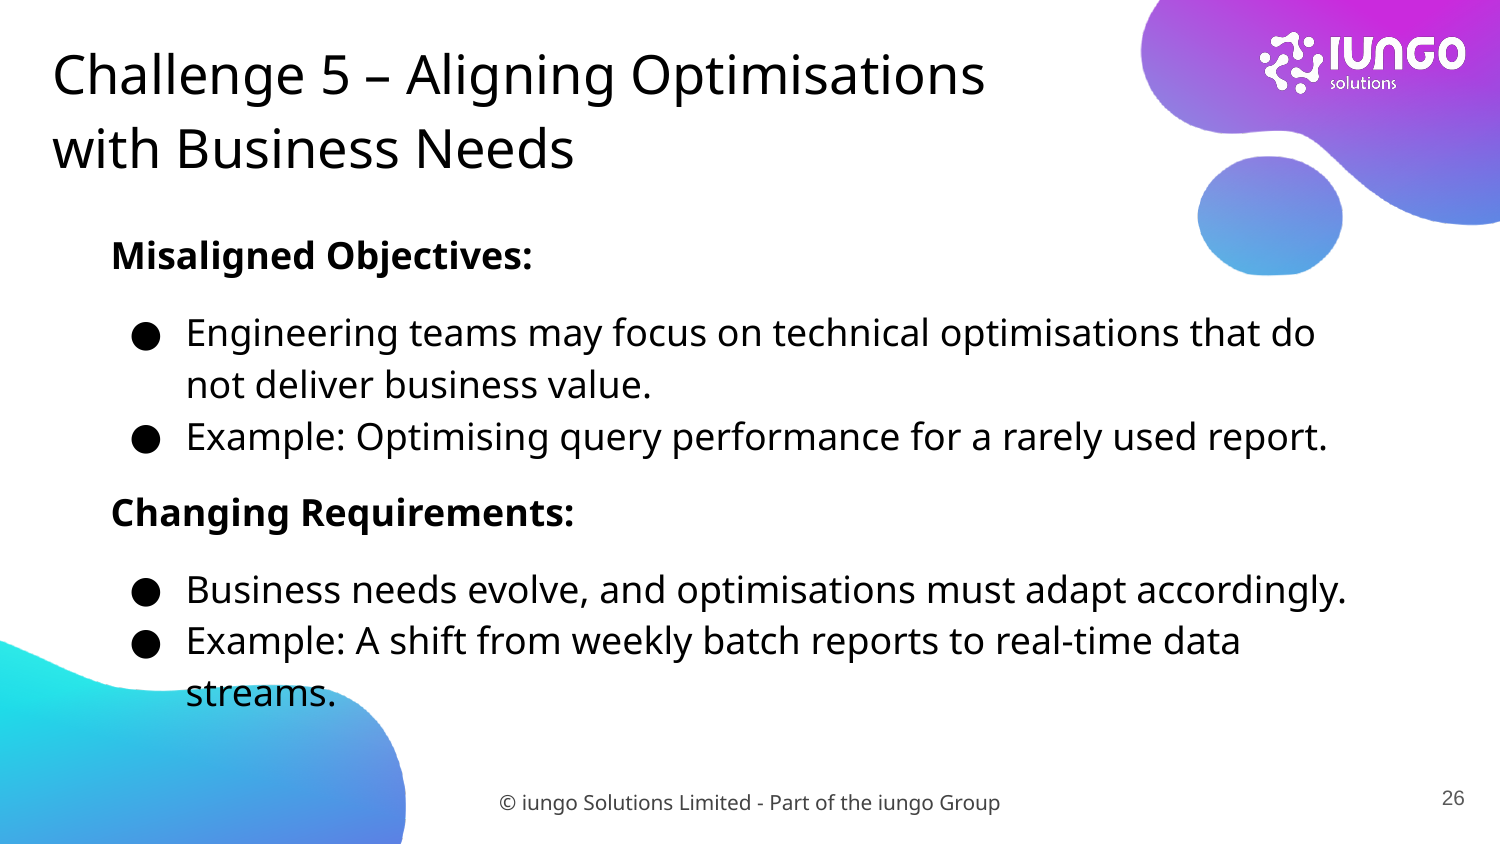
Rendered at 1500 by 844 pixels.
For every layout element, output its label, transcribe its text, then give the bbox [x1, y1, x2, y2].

picture [0, 0, 1500, 844]
list Misaligned Objectives: Engineering teams may focus on technical optimisations that do not deliver business value. Example: Optimising query performance for a rarely used report. Changing Requirements: Business needs evolve, and optimisations must adapt accordingly. Example: A shift from weekly batch reports to real-time data streams. [95, 210, 1390, 695]
slide_number <number> [1389, 764, 1480, 830]
title Challenge 5 – Aligning Optimisations with Business Needs [37, 15, 1125, 110]
